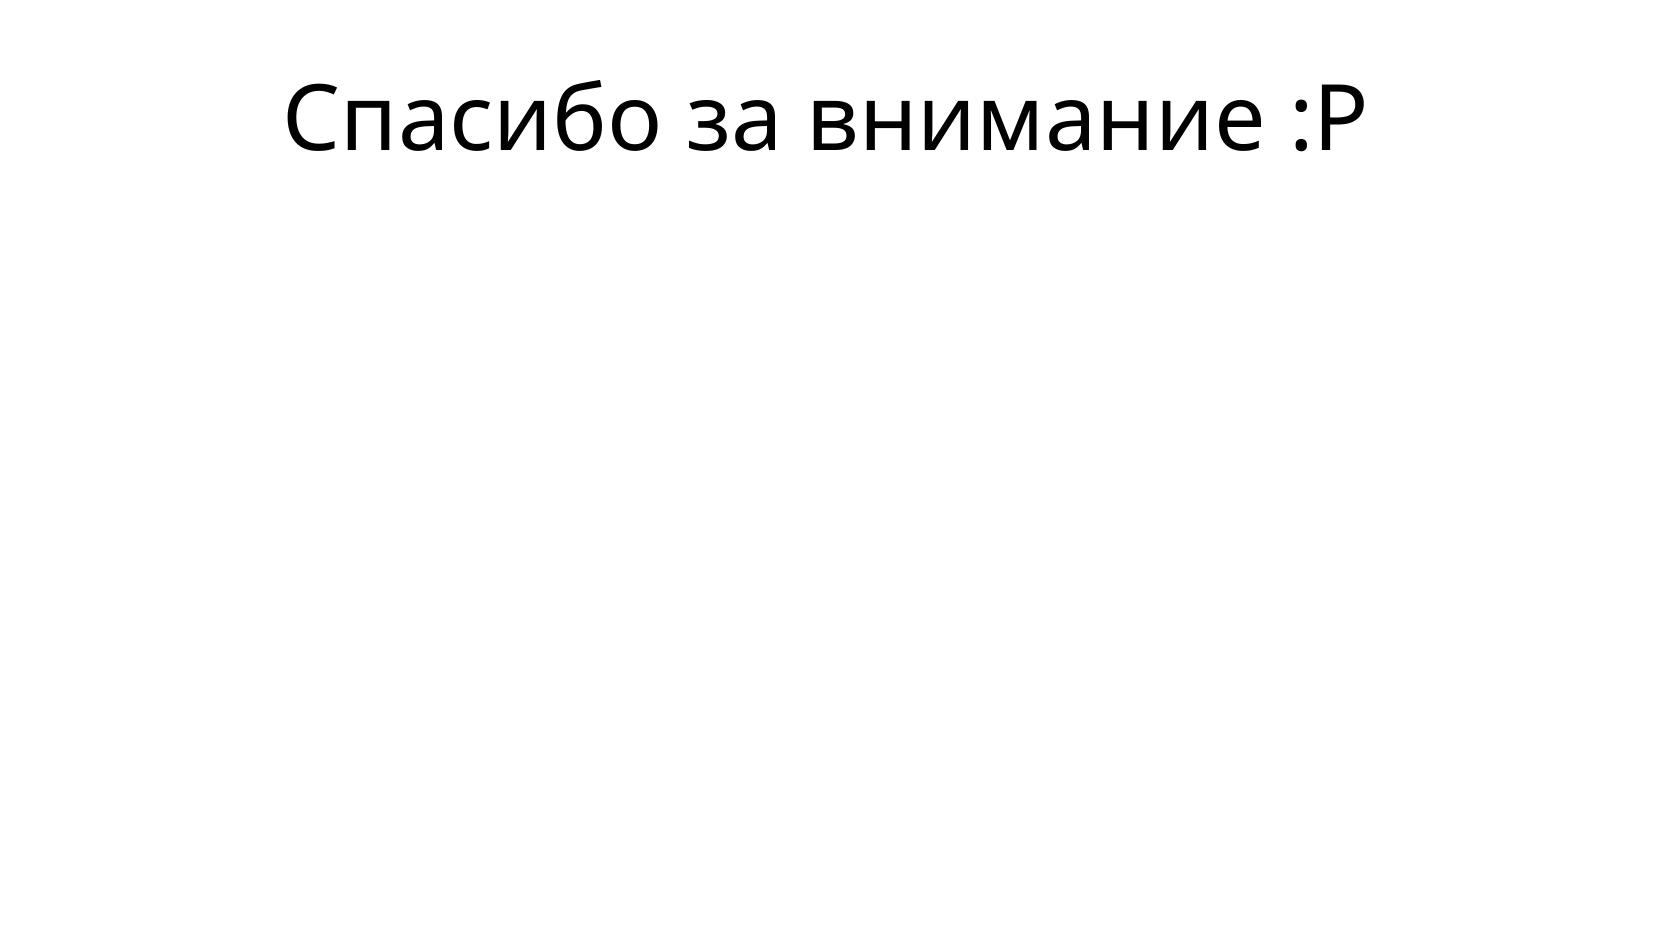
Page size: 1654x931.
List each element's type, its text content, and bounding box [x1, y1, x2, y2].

title Спасибо за внимание :Р [82, 37, 1571, 193]
